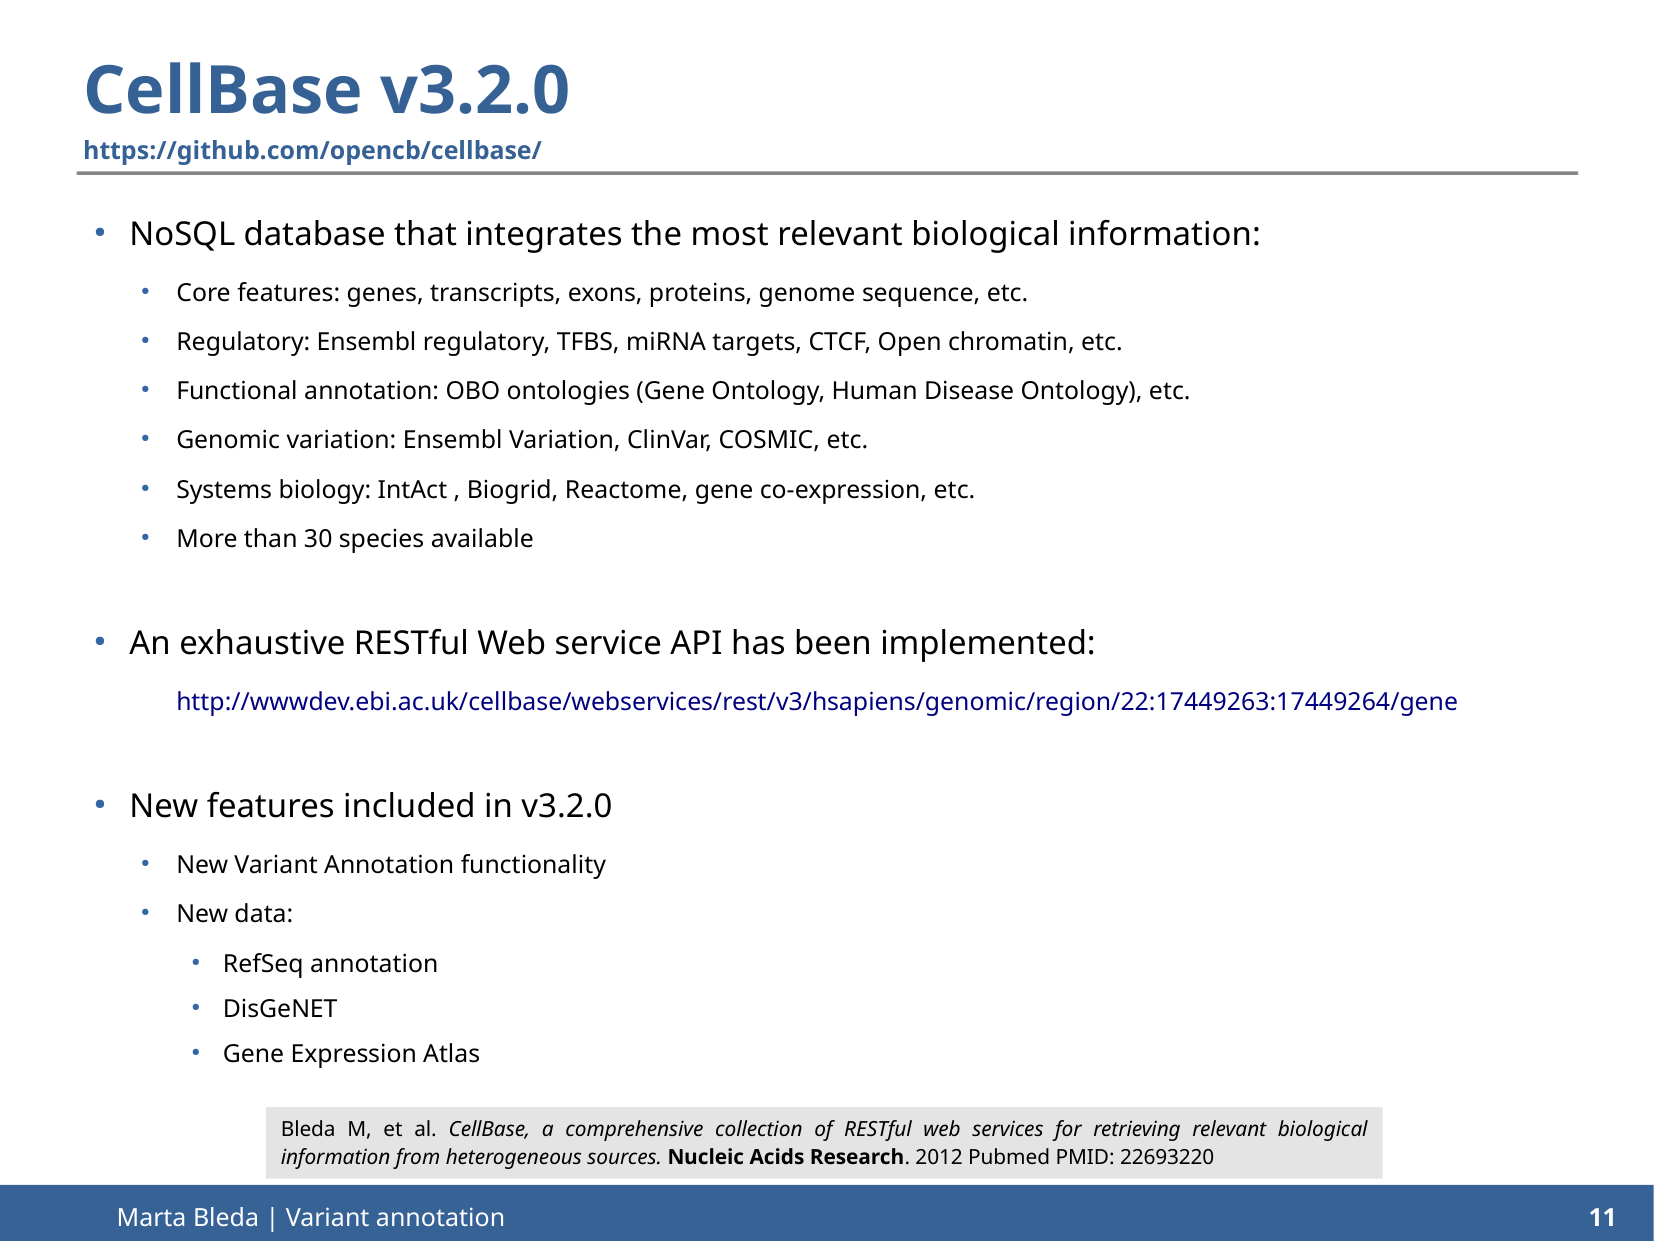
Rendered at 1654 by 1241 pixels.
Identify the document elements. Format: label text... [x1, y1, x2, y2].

picture [74, 170, 1580, 175]
title CellBase v3.2.0 https://github.com/opencb/cellbase/ [83, 51, 1572, 158]
list NoSQL database that integrates the most relevant biological information: Core features: genes, transcripts, exons, proteins, genome sequence, etc. Regulatory: Ensembl regulatory, TFBS, miRNA targets, CTCF, Open chromatin, etc. Functional annotation: OBO ontologies (Gene Ontology, Human Disease Ontology), etc. Genomic variation: Ensembl Variation, ClinVar, COSMIC, etc. Systems biology: IntAct , Biogrid, Reactome, gene co-expression, etc. More than 30 species available An exhaustive RESTful Web service API has been implemented: http://wwwdev.ebi.ac.uk/cellbase/webservices/rest/v3/hsapiens/genomic/region/22:17449263:17449264/gene New features included in v3.2.0 New Variant Annotation functionality New data: RefSeq annotation DisGeNET Gene Expression Atlas [82, 210, 1538, 1078]
text_box Bleda M, et al. CellBase, a comprehensive collection of RESTful web services for retrieving relevant biological information from heterogeneous sources. Nucleic Acids Research. 2012 Pubmed PMID: 22693220 [266, 1107, 1383, 1171]
